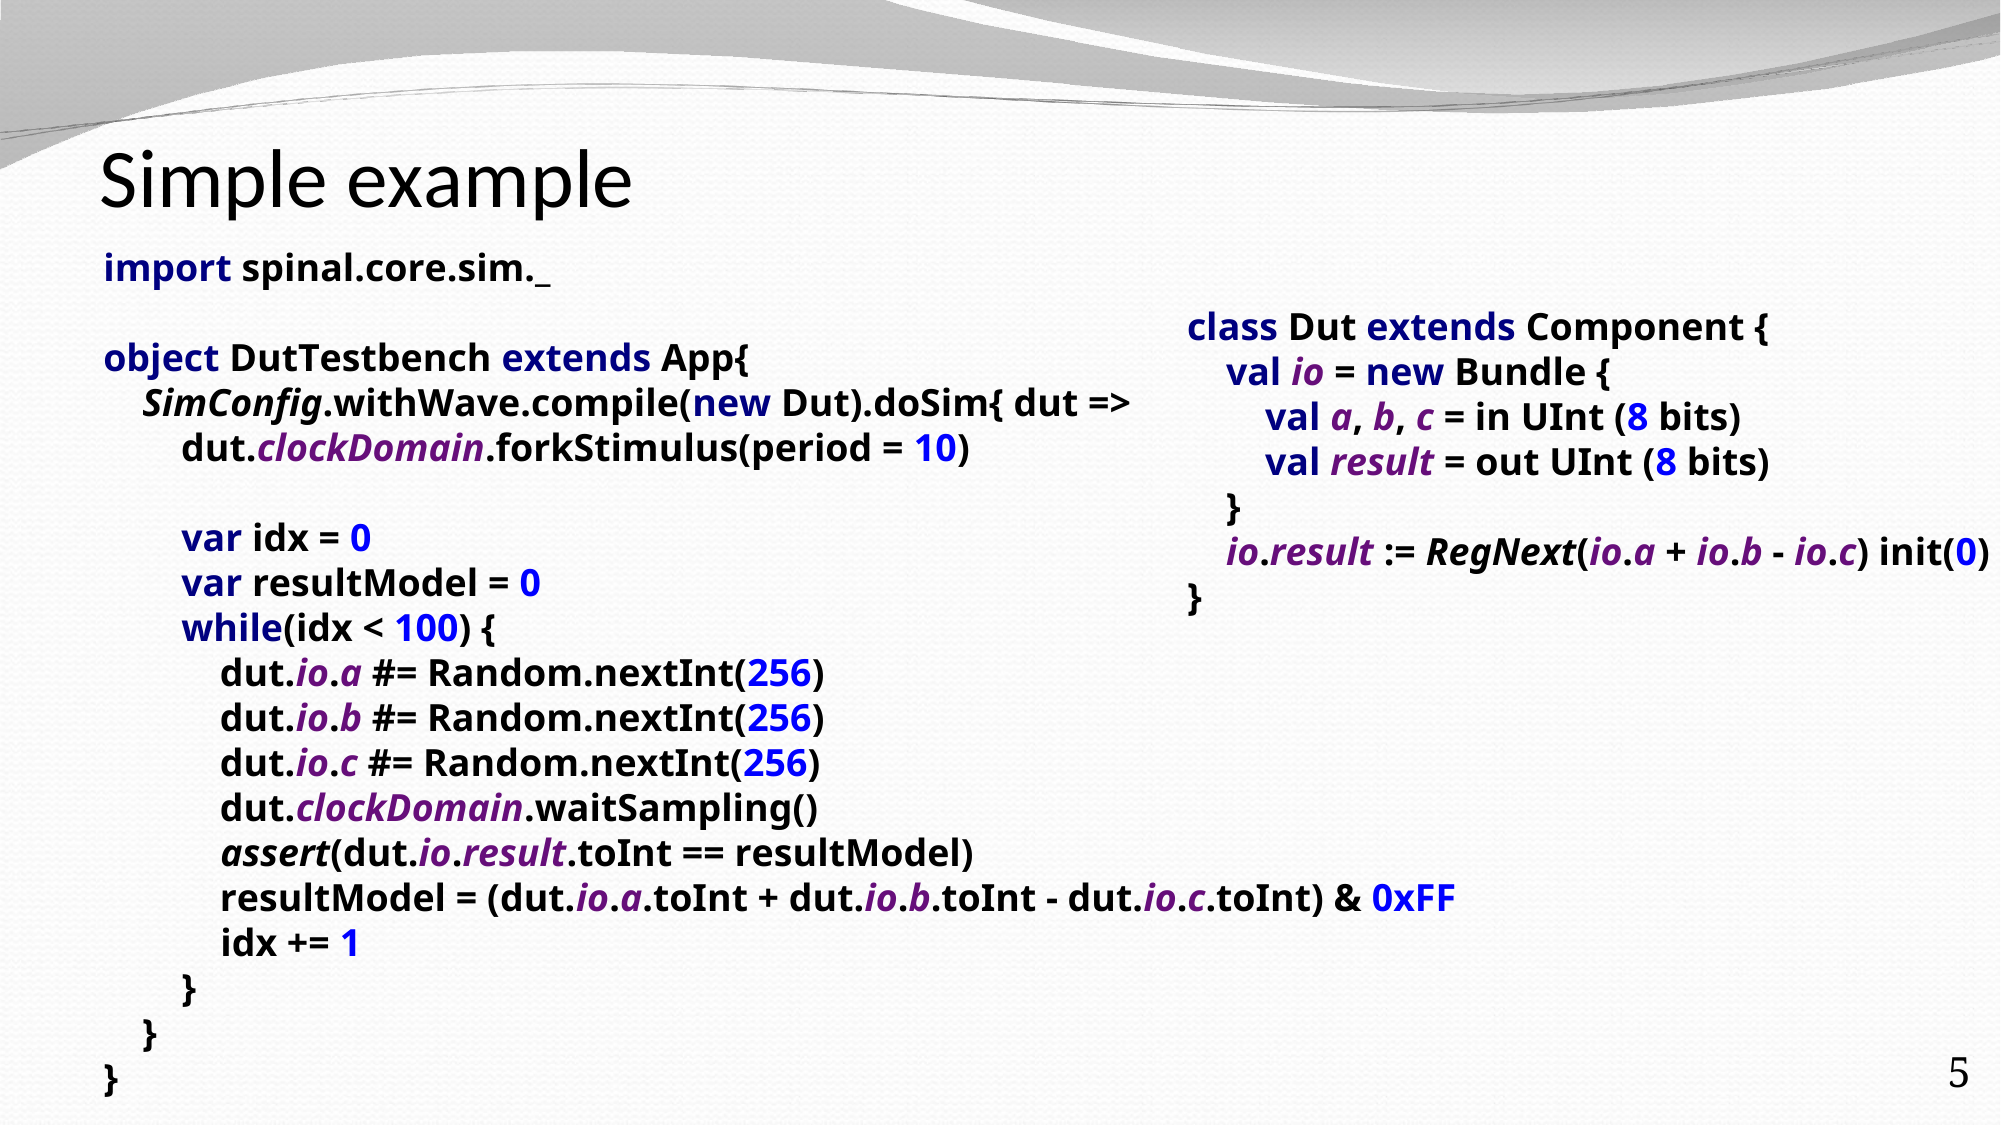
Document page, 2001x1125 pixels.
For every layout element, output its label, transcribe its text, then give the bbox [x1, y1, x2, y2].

text_box <numéro> [1804, 1042, 1971, 1103]
text_box import spinal.core.sim._ object DutTestbench extends App{ SimConfig.withWave.compile(new Dut).doSim{ dut => dut.clockDomain.forkStimulus(period = 10) var idx = 0 var resultModel = 0 while(idx < 100) { dut.io.a #= Random.nextInt(256) dut.io.b #= Random.nextInt(256) dut.io.c #= Random.nextInt(256) dut.clockDomain.waitSampling() assert(dut.io.result.toInt == resultModel) resultModel = (dut.io.a.toInt + dut.io.b.toInt - dut.io.c.toInt) & 0xFF idx += 1 } } } [88, 236, 1483, 1107]
picture [0, 0, 2001, 1125]
title Simple example [99, 36, 1901, 225]
text_box class Dut extends Component { val io = new Bundle { val a, b, c = in UInt (8 bits) val result = out UInt (8 bits) } io.result := RegNext(io.a + io.b - io.c) init(0) } [1483, 295, 2001, 673]
